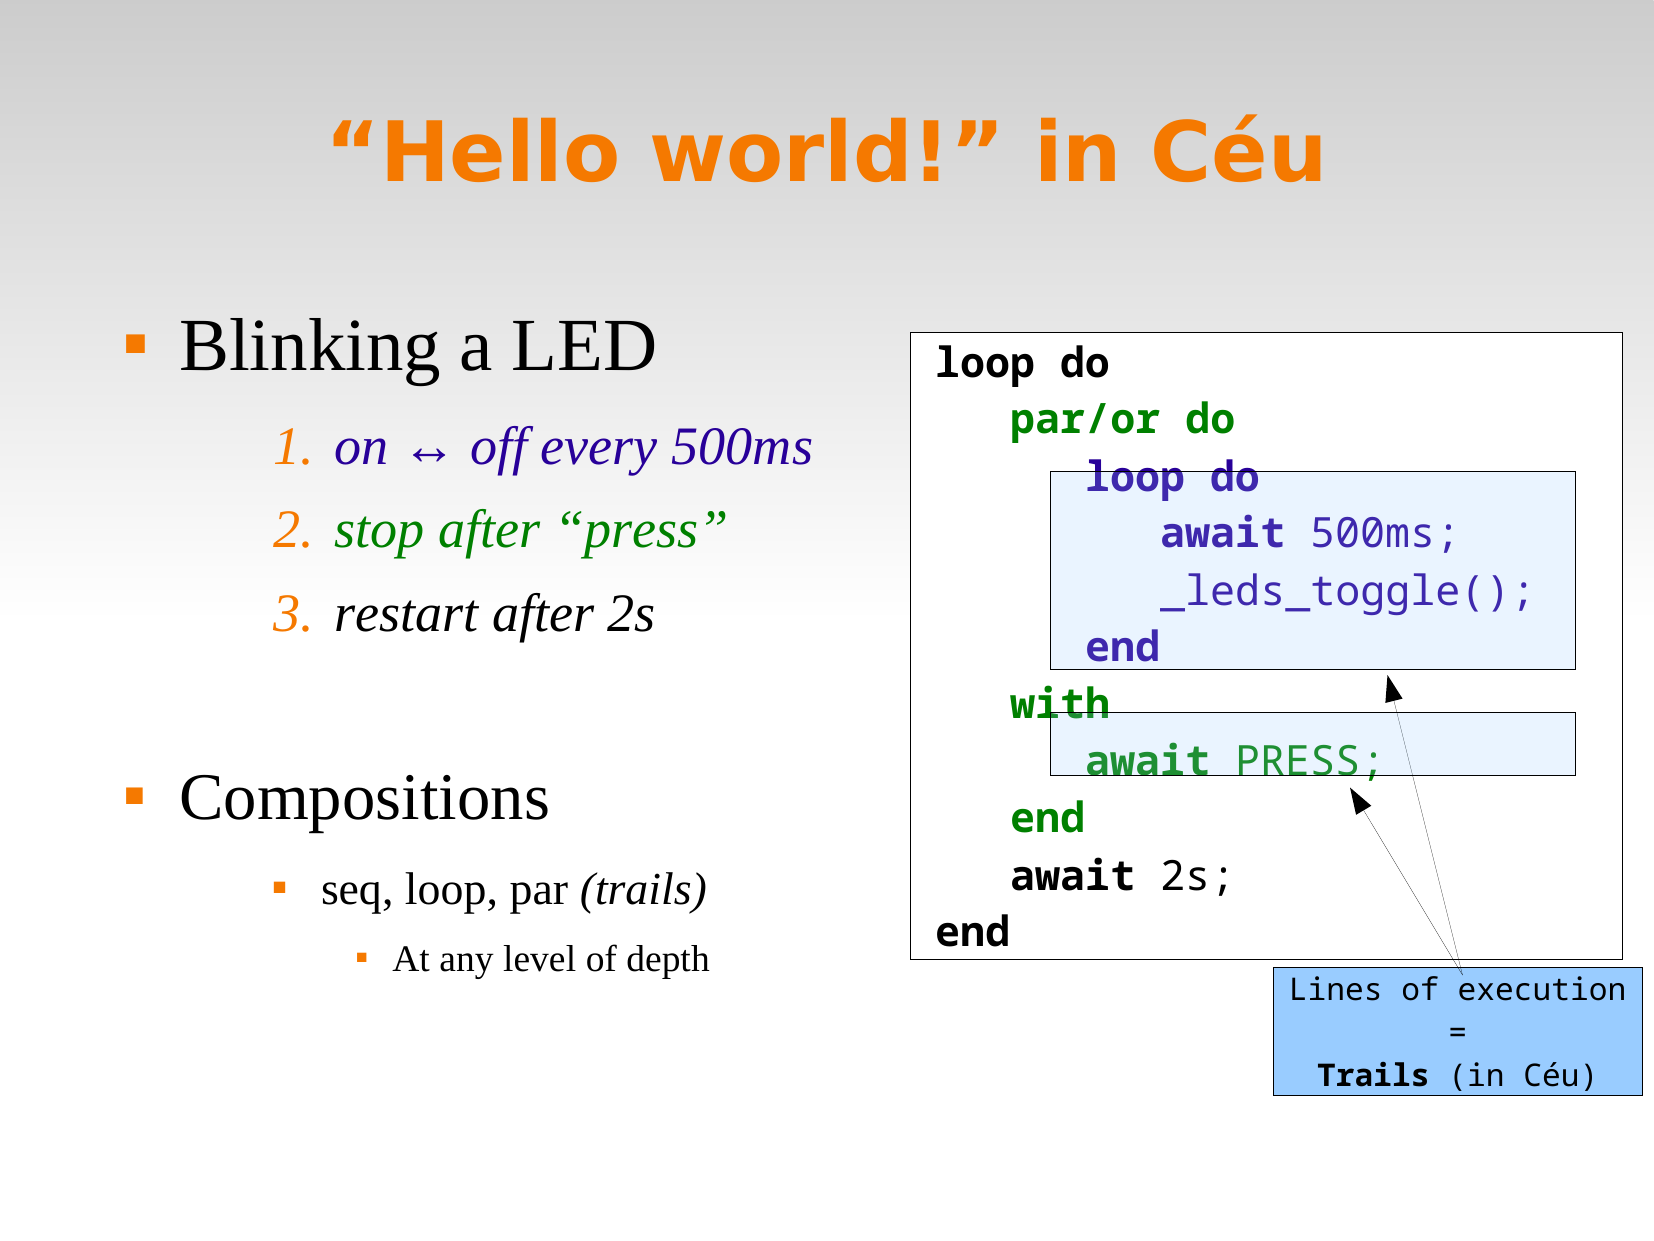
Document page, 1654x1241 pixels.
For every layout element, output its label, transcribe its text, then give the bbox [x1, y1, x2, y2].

text_box [1050, 712, 1576, 776]
text_box [1050, 471, 1576, 670]
text_box loop do par/or do loop do await 500ms; _leds_toggle(); end with await PRESS; end await 2s; end [938, 345, 1623, 946]
list Blinking a LED on ↔ off every 500ms stop after “press” restart after 2s Compositions seq, loop, par (trails) At any level of depth [37, 303, 938, 1175]
title “Hello world!” in Céu [82, 49, 1571, 257]
text_box Lines of execution = Trails (in Céu) [1273, 975, 1643, 1088]
